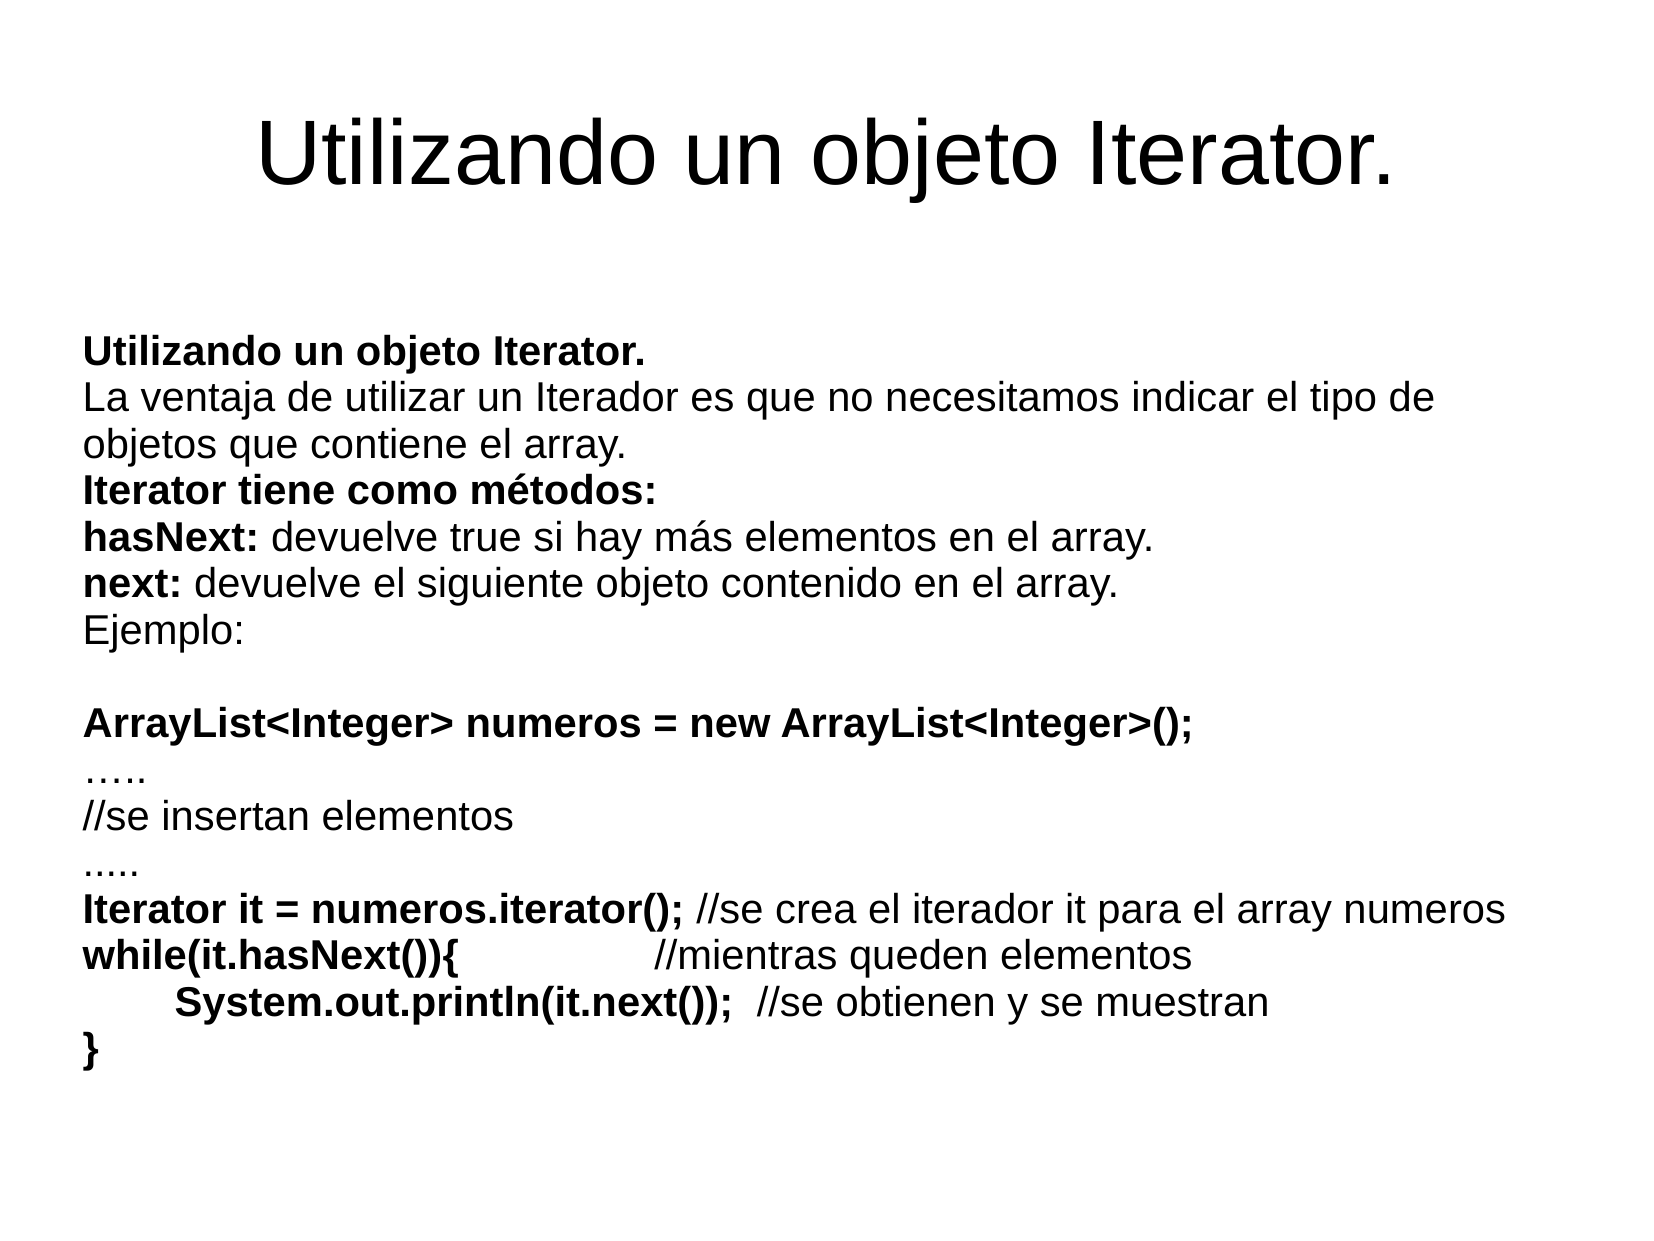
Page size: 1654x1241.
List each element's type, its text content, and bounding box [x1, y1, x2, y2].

title Utilizando un objeto Iterator. [82, 49, 1571, 257]
subtitle Utilizando un objeto Iterator. La ventaja de utilizar un Iterador es que no necesitamos indicar el tipo de objetos que contiene el array. Iterator tiene como métodos: hasNext: devuelve true si hay más elementos en el array. next: devuelve el siguiente objeto contenido en el array. Ejemplo: ArrayList<Integer> numeros = new ArrayList<Integer>(); ….. //se insertan elementos ..... Iterator it = numeros.iterator(); //se crea el iterador it para el array numeros while(it.hasNext()){ //mientras queden elementos System.out.println(it.next()); //se obtienen y se muestran } [82, 290, 1571, 1109]
